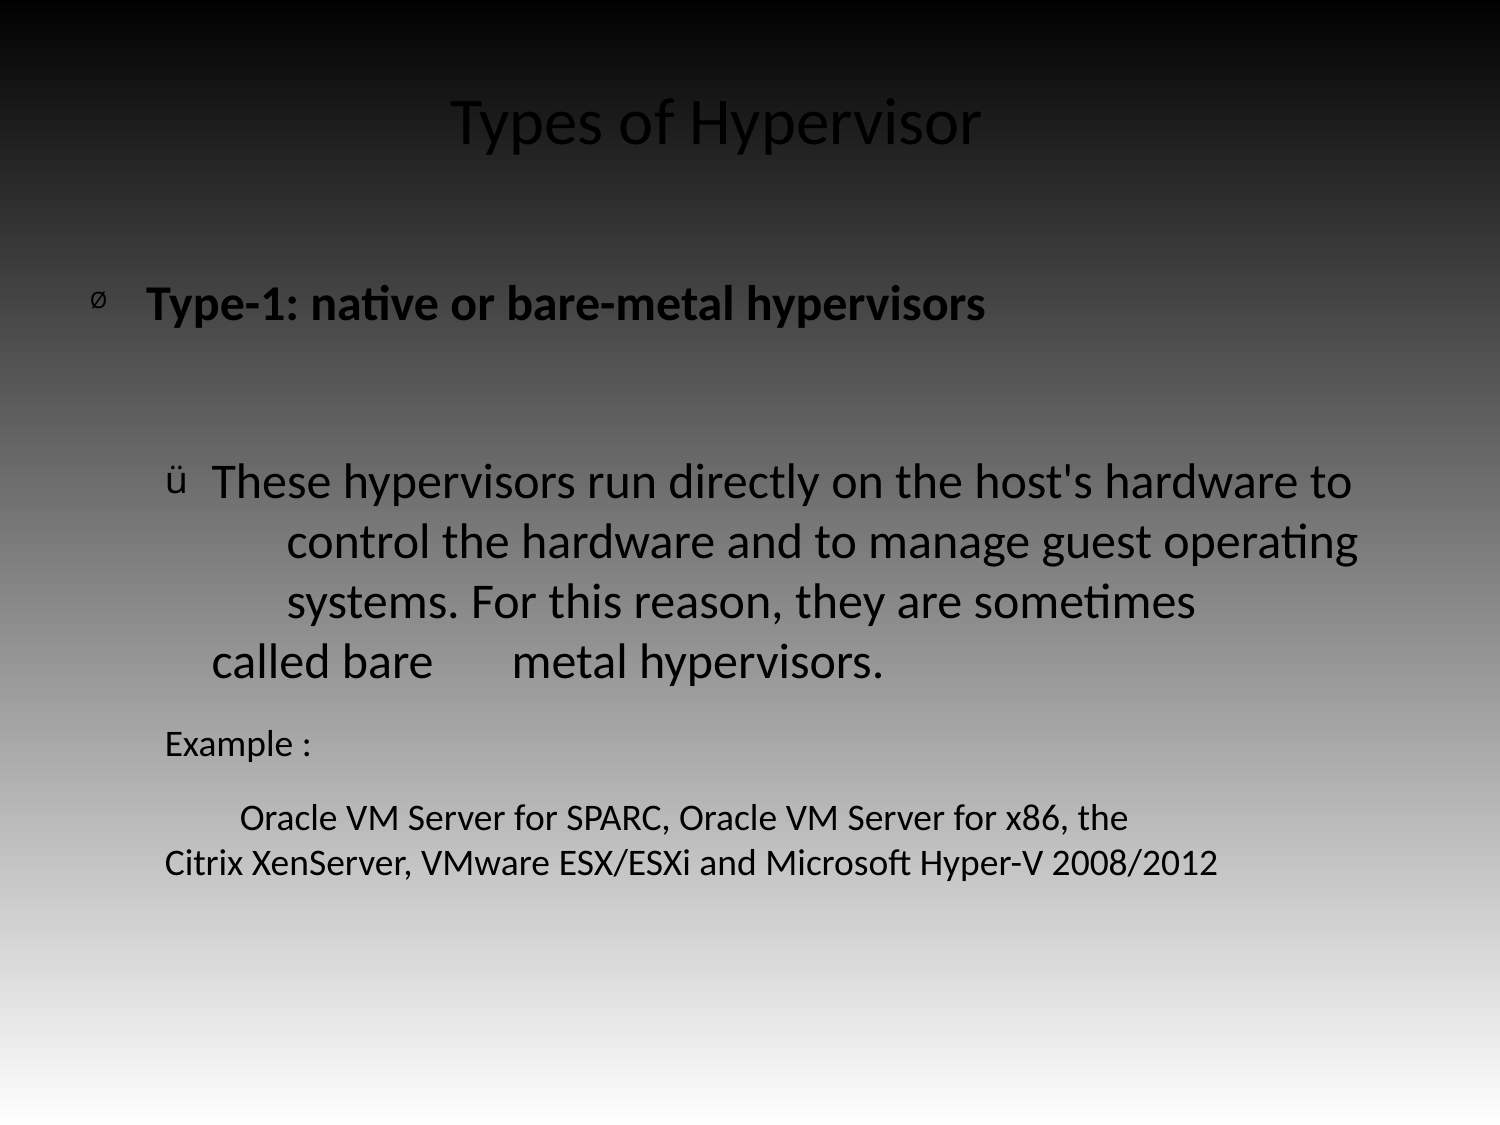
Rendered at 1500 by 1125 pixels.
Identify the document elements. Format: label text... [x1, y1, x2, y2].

list Type-1: native or bare-metal hypervisors These hypervisors run directly on the host's hardware to control the hardware and to manage guest operating systems. For this reason, they are sometimes called bare metal hypervisors. Example : Oracle VM Server for SPARC, Oracle VM Server for x86, the Citrix XenServer, VMware ESX/ESXi and Microsoft Hyper-V 2008/2012 [75, 262, 1425, 1005]
title Types of Hypervisor [75, 45, 1425, 233]
